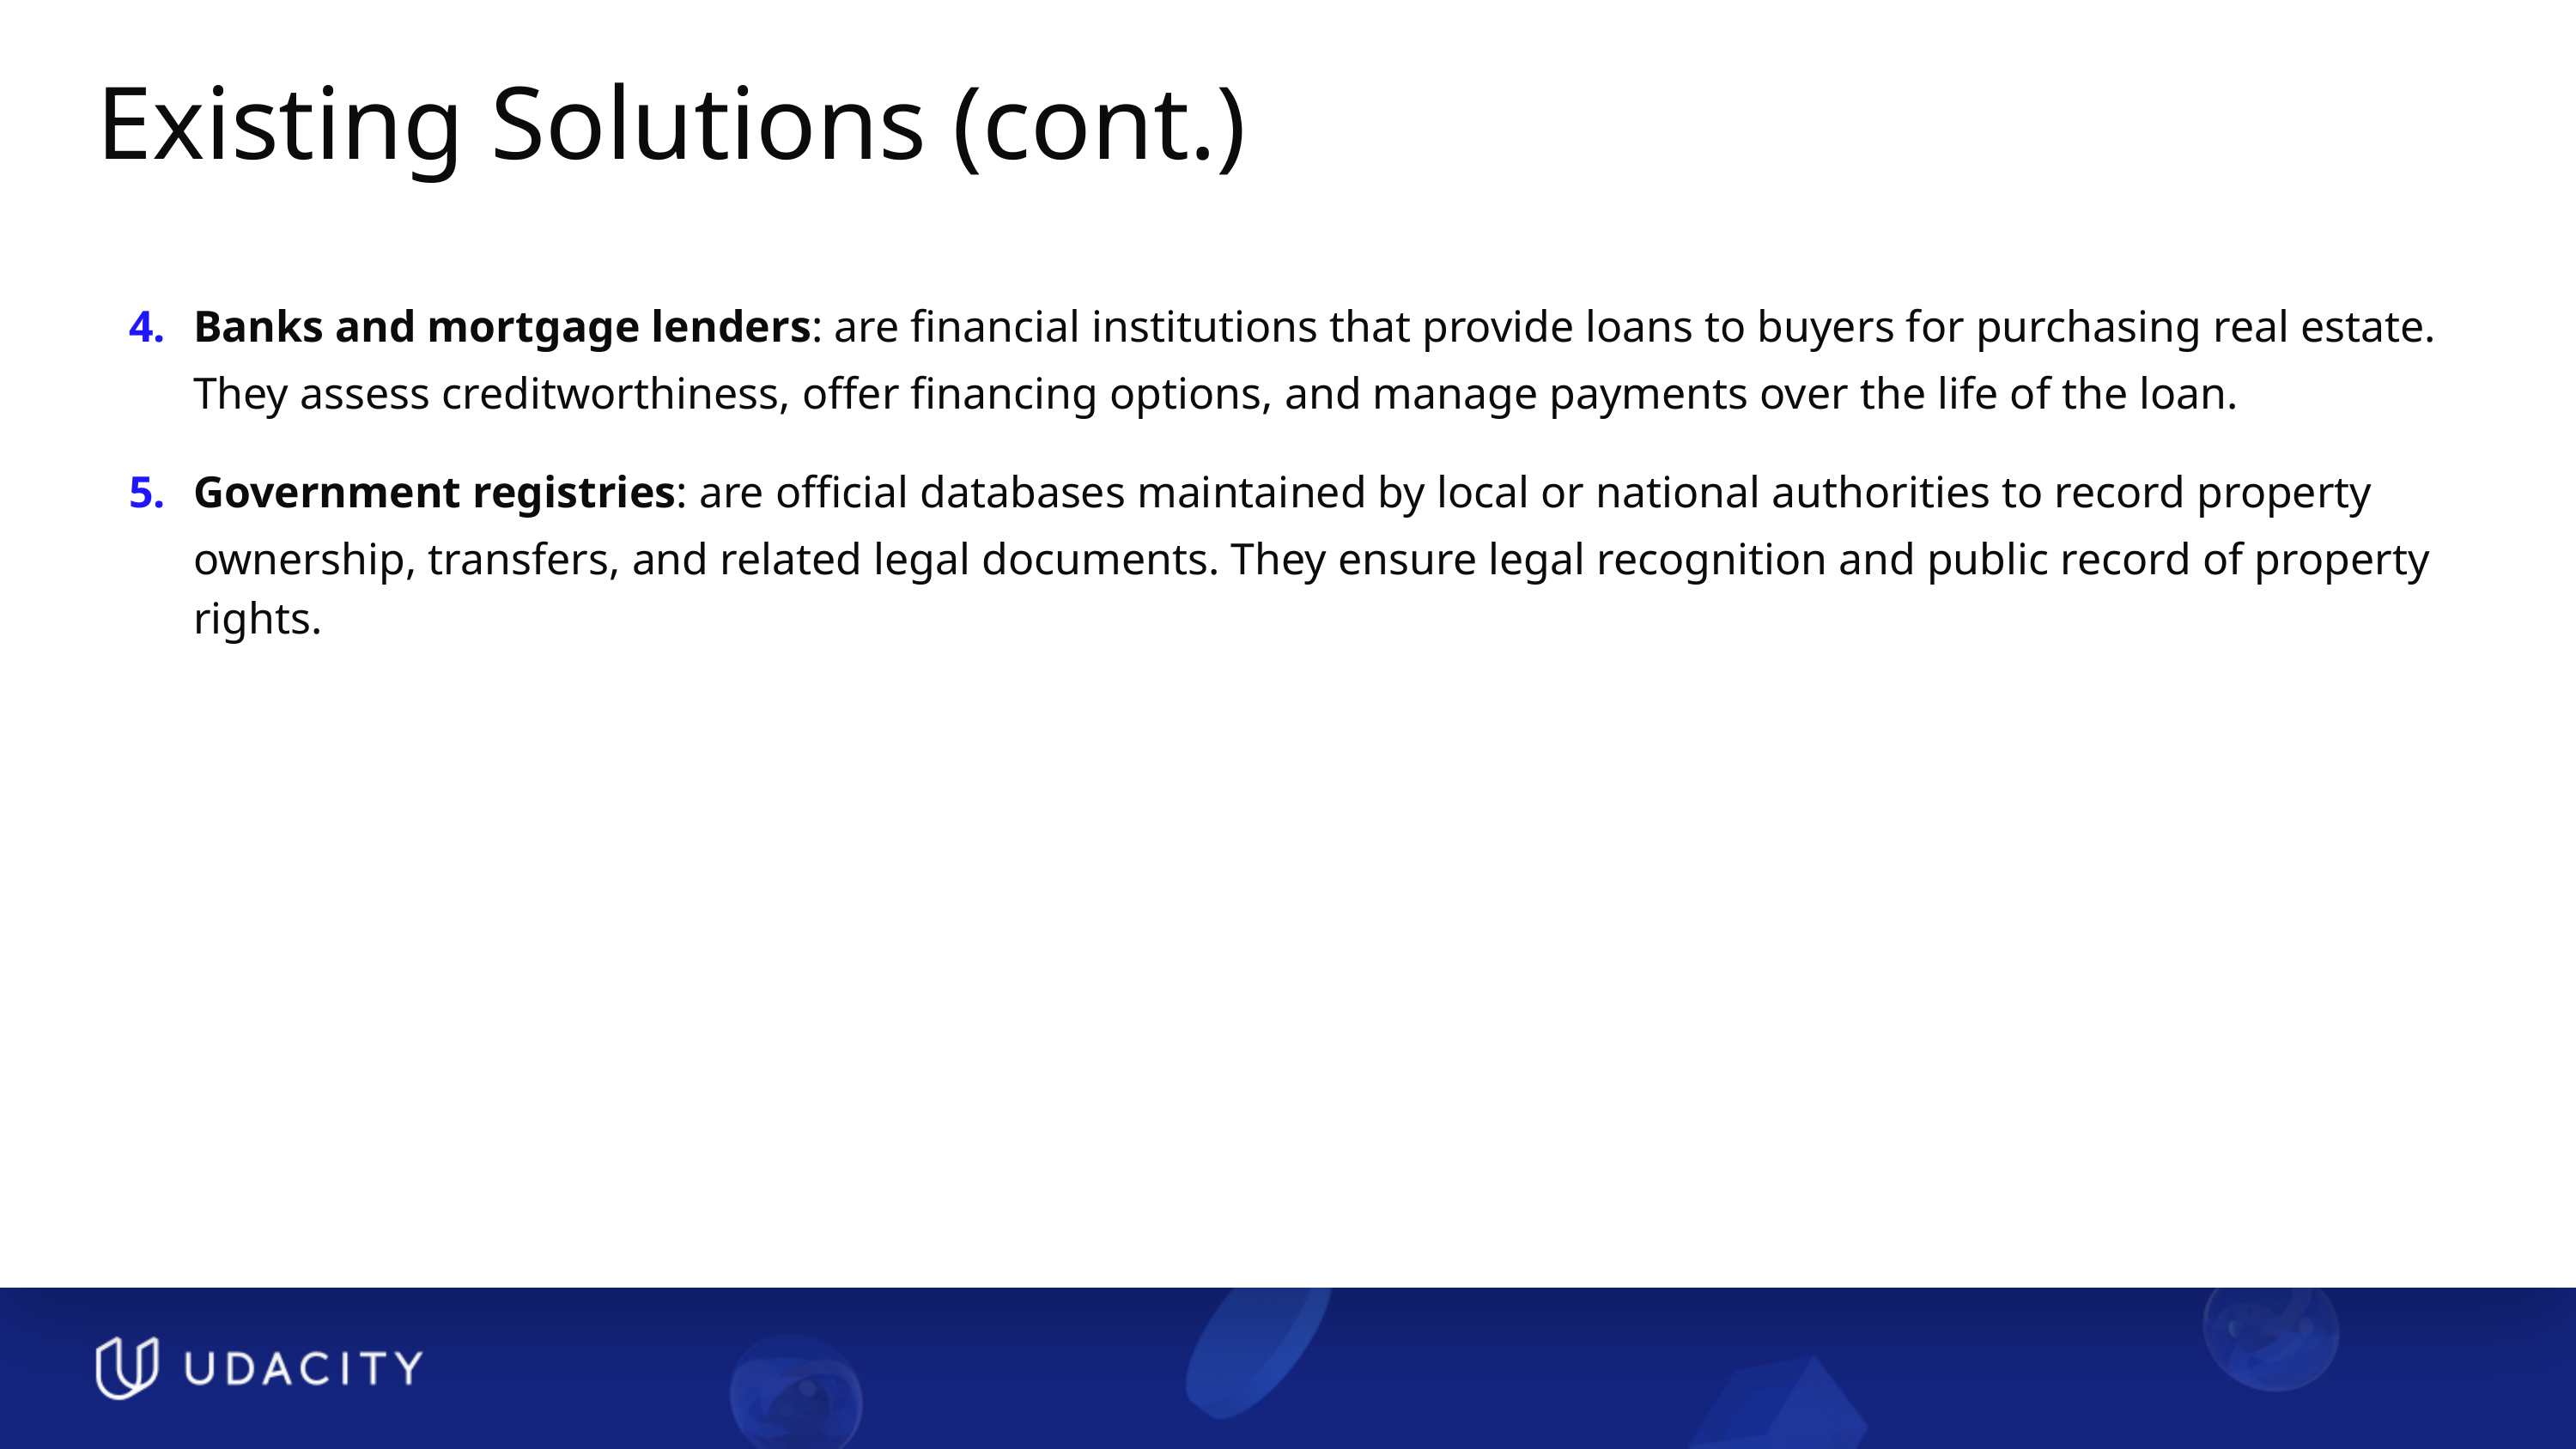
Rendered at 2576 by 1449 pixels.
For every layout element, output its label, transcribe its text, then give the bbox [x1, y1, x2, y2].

list Banks and mortgage lenders: are financial institutions that provide loans to buyers for purchasing real estate. They assess creditworthiness, offer financing options, and manage payments over the life of the loan. Government registries: are official databases maintained by local or national authorities to record property ownership, transfers, and related legal documents. They ensure legal recognition and public record of property rights. [129, 193, 2443, 1127]
picture [0, 1288, 2576, 1449]
title Existing Solutions (cont.) [96, 13, 2480, 226]
